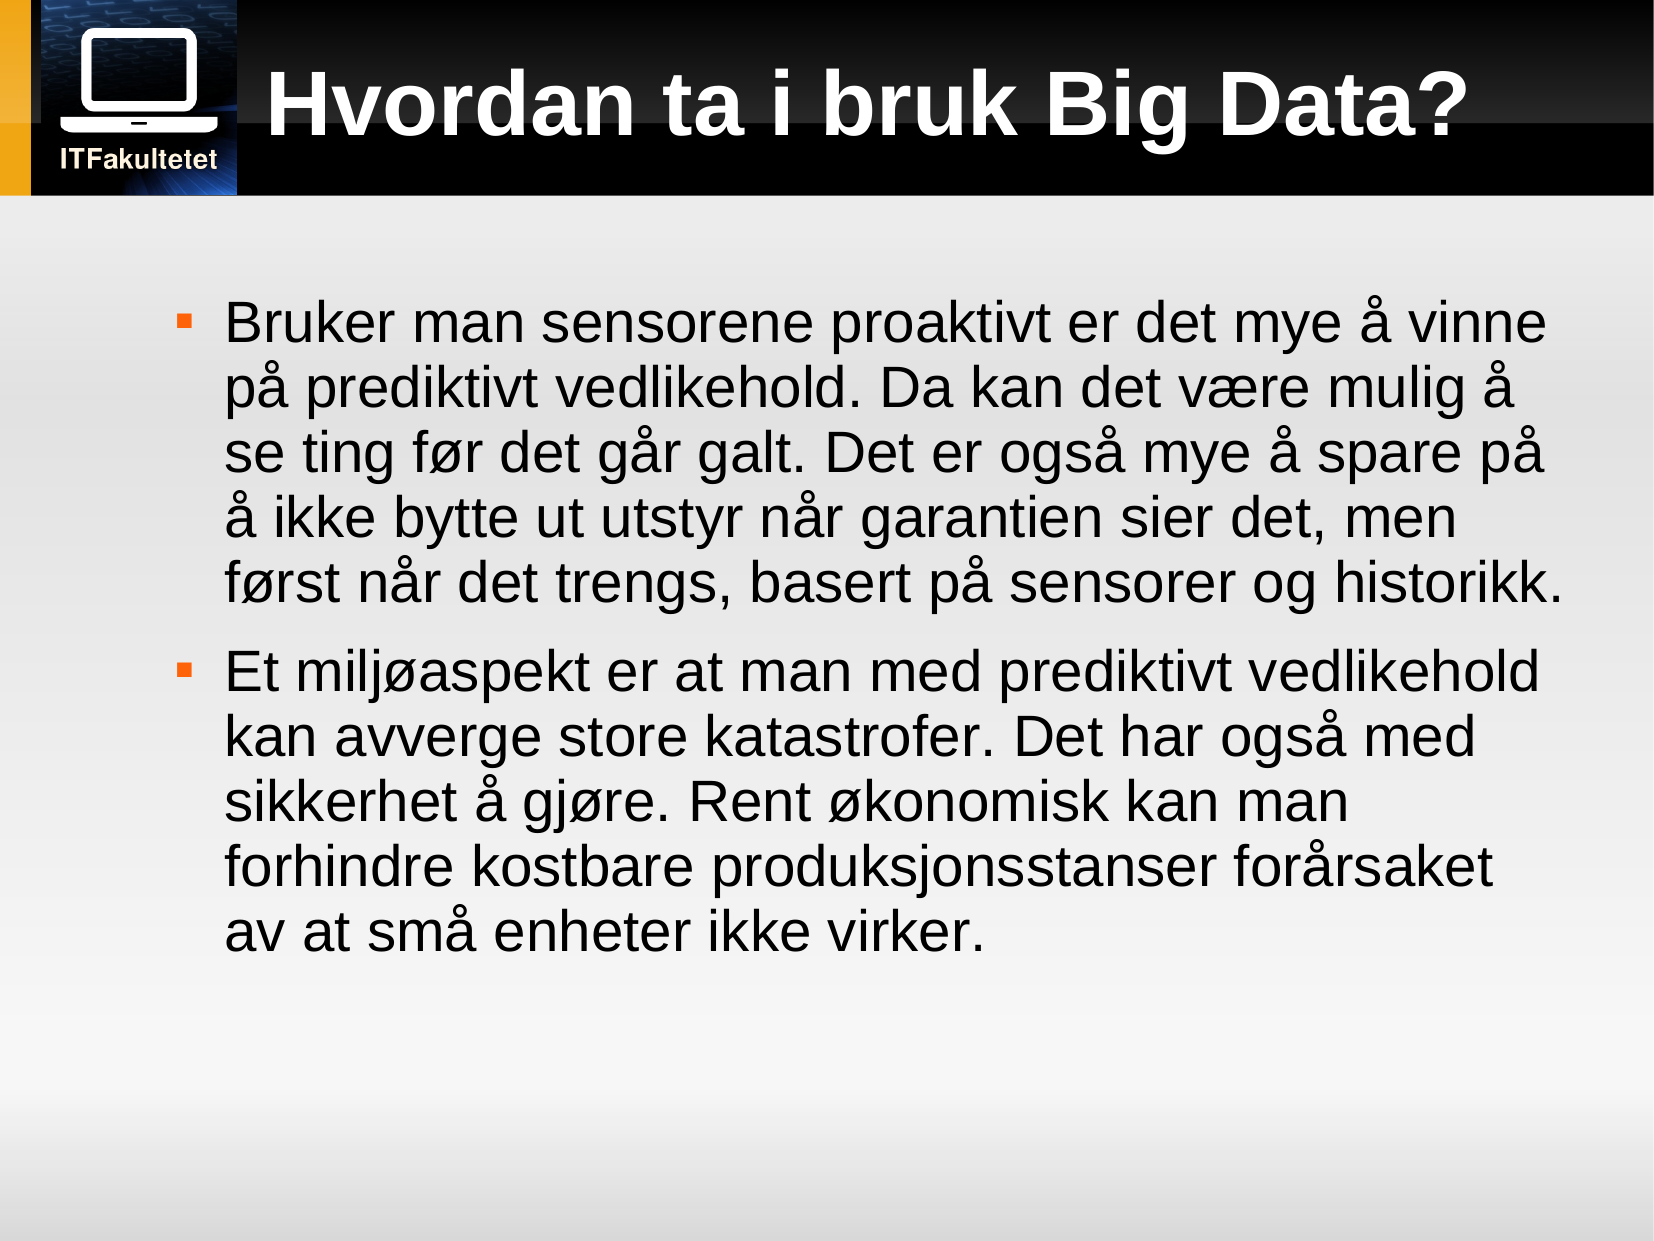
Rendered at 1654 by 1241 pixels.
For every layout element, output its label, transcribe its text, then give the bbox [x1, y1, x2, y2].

list Bruker man sensorene proaktivt er det mye å vinne på prediktivt vedlikehold. Da kan det være mulig å se ting før det går galt. Det er også mye å spare på å ikke bytte ut utstyr når garantien sier det, men først når det trengs, basert på sensorer og historikk. Et miljøaspekt er at man med prediktivt vedlikehold kan avverge store katastrofer. Det har også med sikkerhet å gjøre. Rent økonomisk kan man forhindre kostbare produksjonsstanser forårsaket av at små enheter ikke virker. [82, 290, 1571, 1109]
picture [0, 0, 1654, 1241]
title Hvordan ta i bruk Big Data? [265, 0, 1565, 208]
